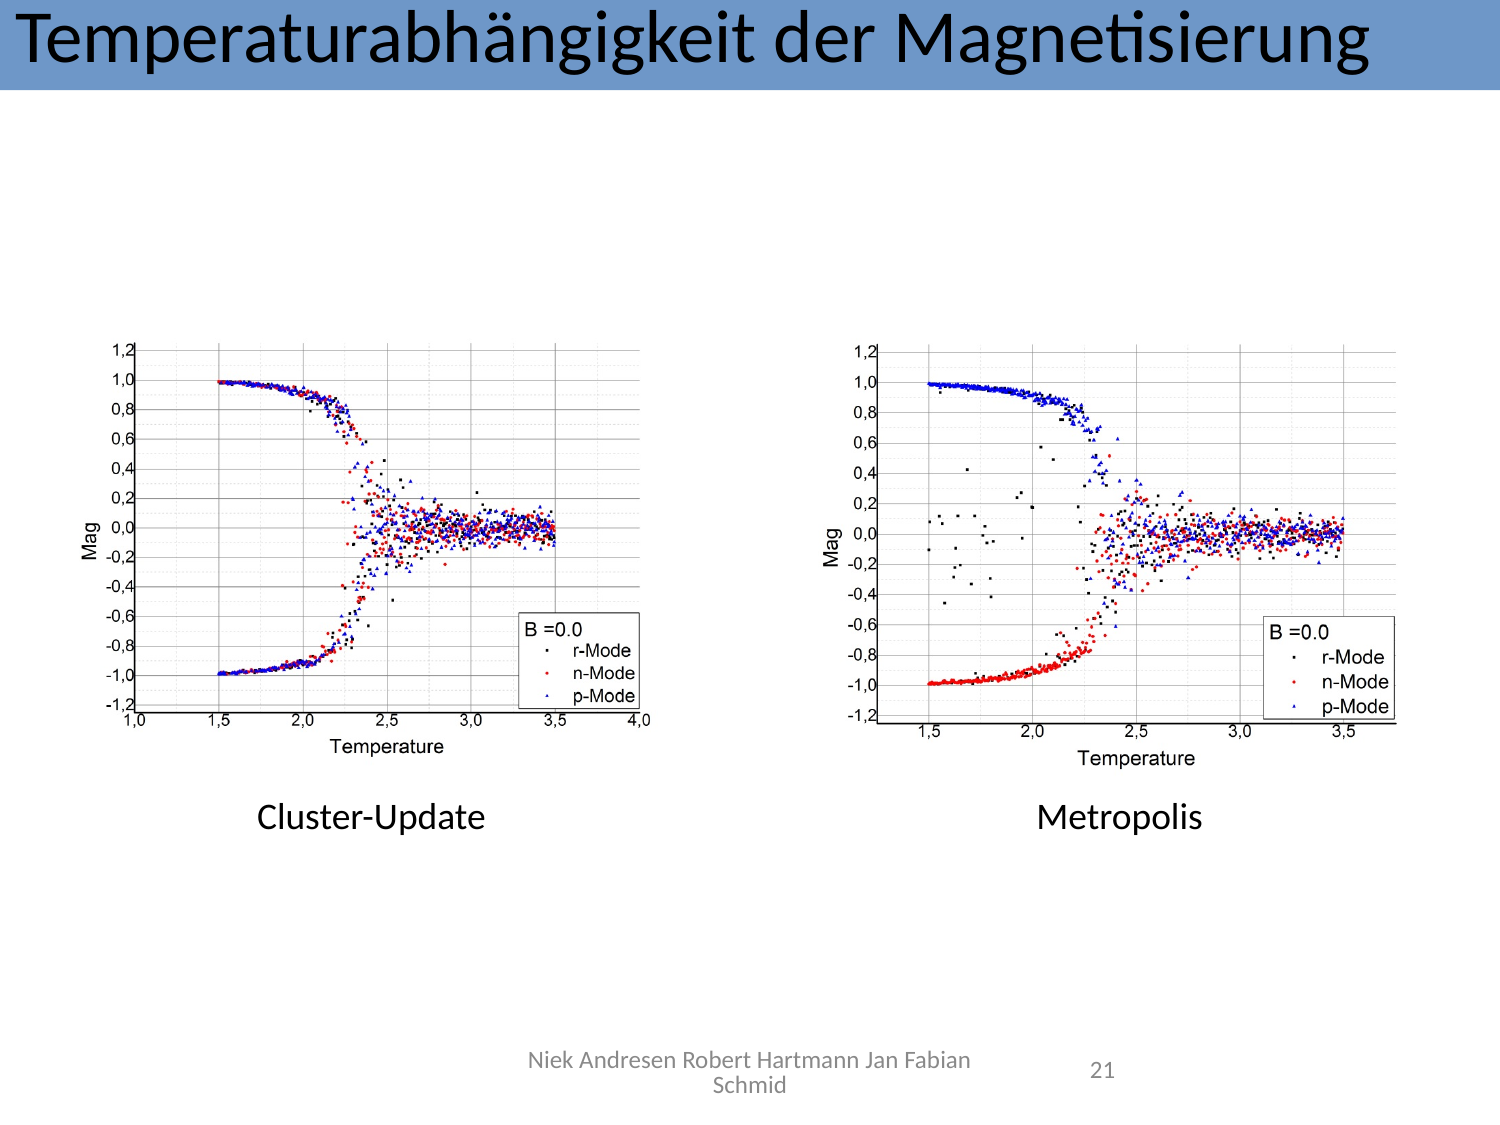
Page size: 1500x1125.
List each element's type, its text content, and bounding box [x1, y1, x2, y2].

text_box Temperaturabhängigkeit der Magnetisierung [0, 0, 1500, 91]
text_box Niek Andresen Robert Hartmann Jan Fabian Schmid [512, 1042, 988, 1103]
text_box Metropolis [1021, 793, 1247, 854]
text_box Cluster-Update [242, 793, 553, 854]
picture [2, 284, 1500, 811]
text_box [1074, 1042, 1426, 1103]
